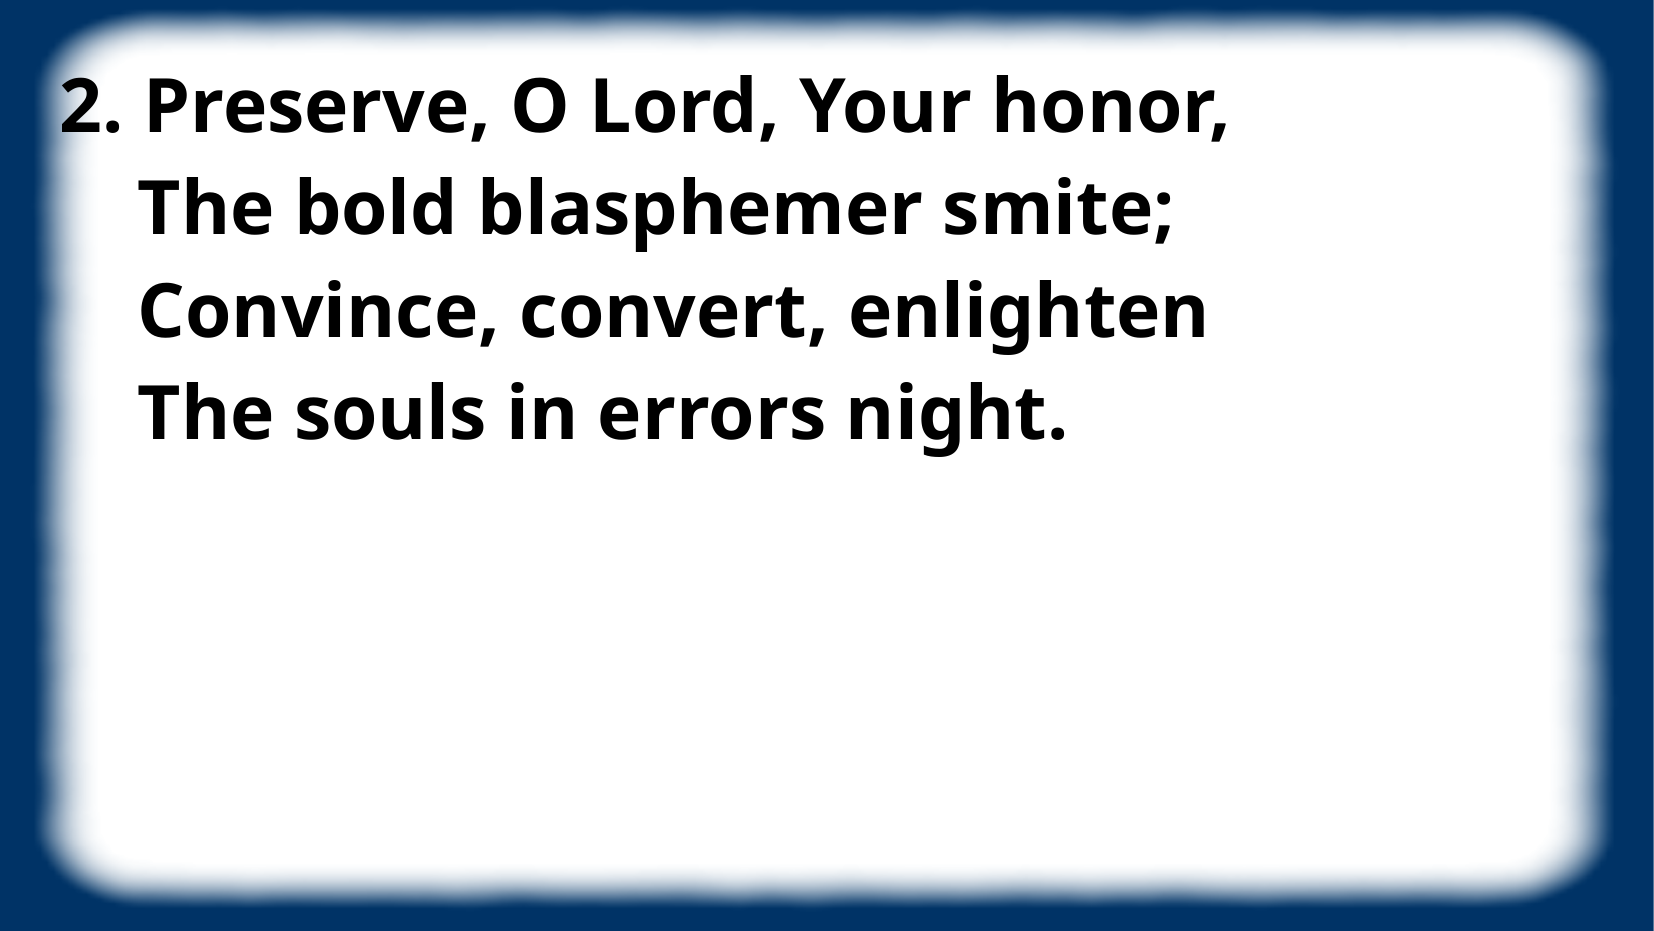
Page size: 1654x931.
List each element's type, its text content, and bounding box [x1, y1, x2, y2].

picture [0, 0, 1654, 931]
text_box 2. Preserve, O Lord, Your honor, The bold blasphemer smite; Convince, convert, enlighten The souls in errors night. [45, 45, 1606, 460]
